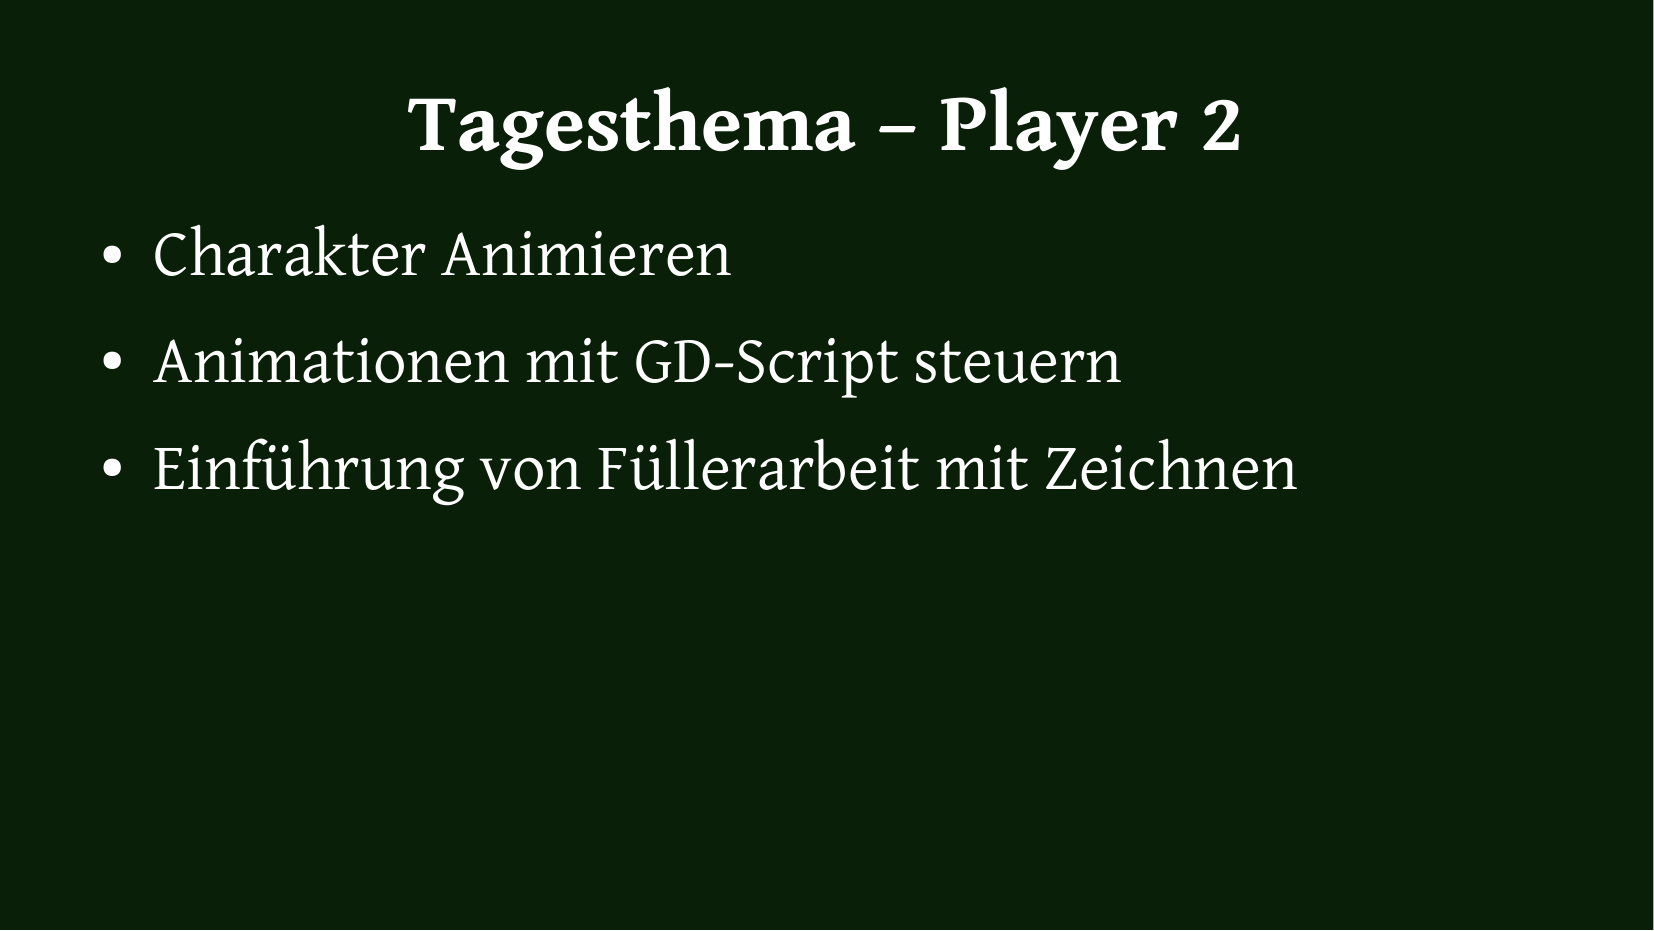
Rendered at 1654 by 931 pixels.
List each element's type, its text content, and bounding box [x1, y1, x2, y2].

title Tagesthema – Player 2 [82, 59, 1571, 193]
list Charakter Animieren Animationen mit GD-Script steuern Einführung von Füllerarbeit mit Zeichnen [82, 217, 1571, 827]
